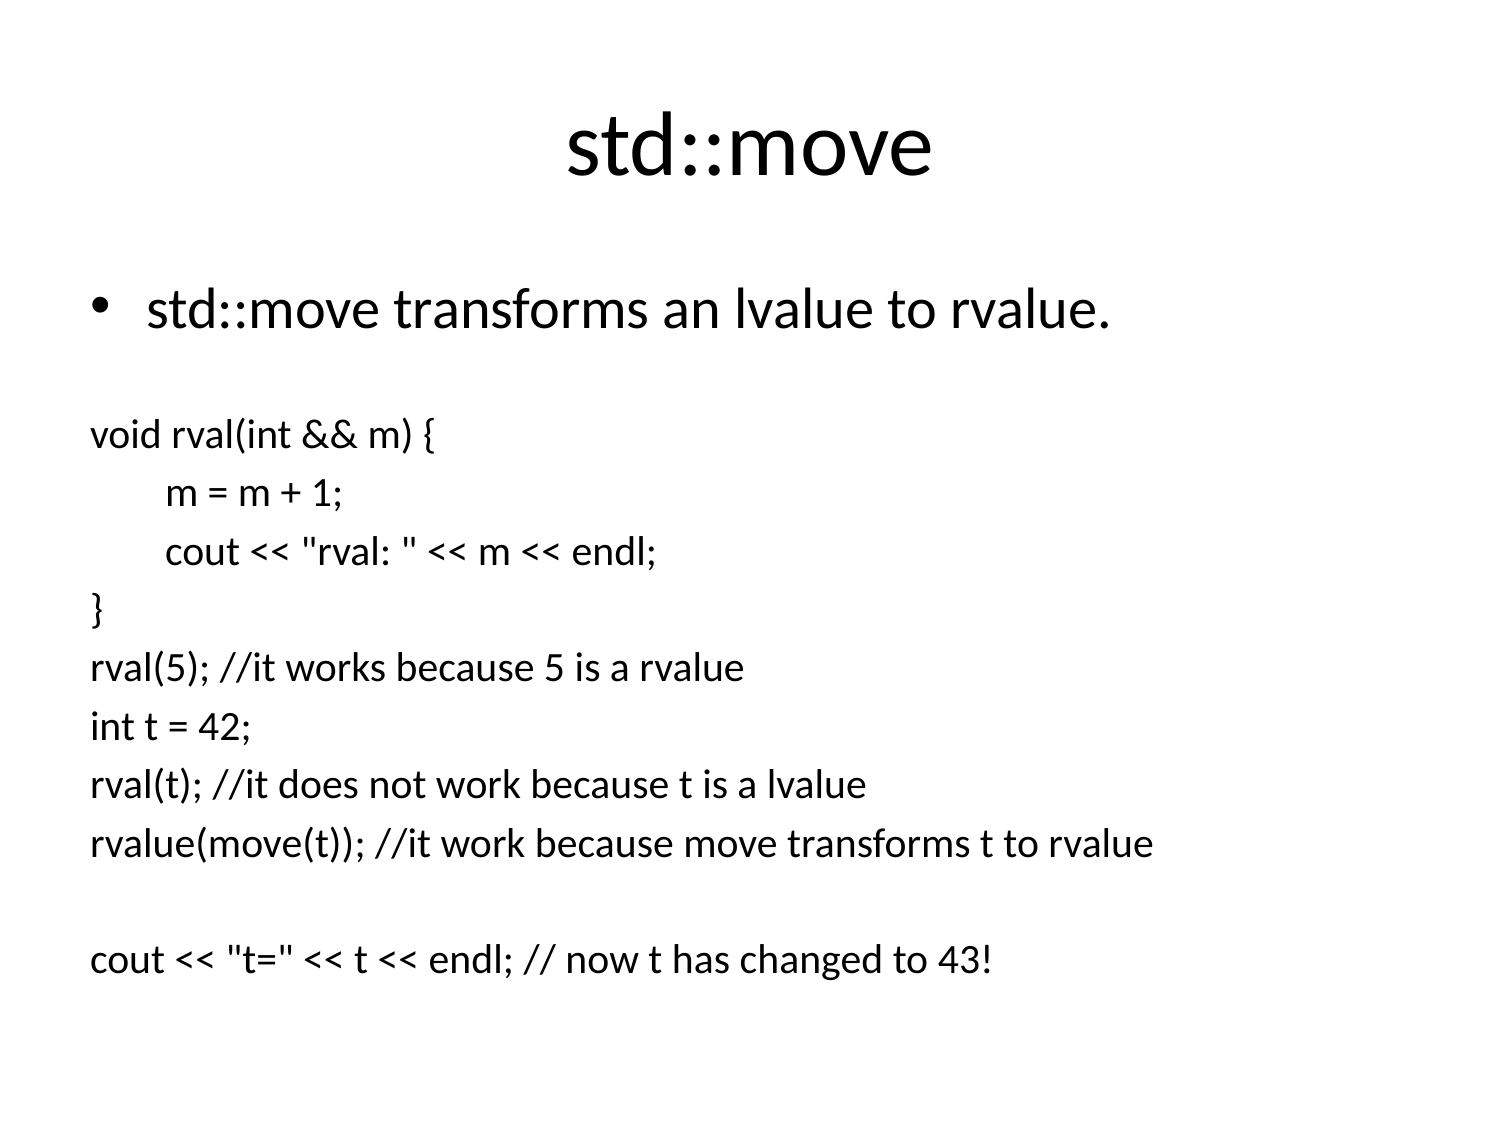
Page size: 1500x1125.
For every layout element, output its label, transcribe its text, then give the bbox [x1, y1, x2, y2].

title std::move [75, 45, 1425, 233]
list std::move transforms an lvalue to rvalue. void rval(int && m) { m = m + 1; cout << "rval: " << m << endl; } rval(5); //it works because 5 is a rvalue int t = 42; rval(t); //it does not work because t is a lvalue rvalue(move(t)); //it work because move transforms t to rvalue cout << "t=" << t << endl; // now t has changed to 43! [75, 262, 1425, 1005]
